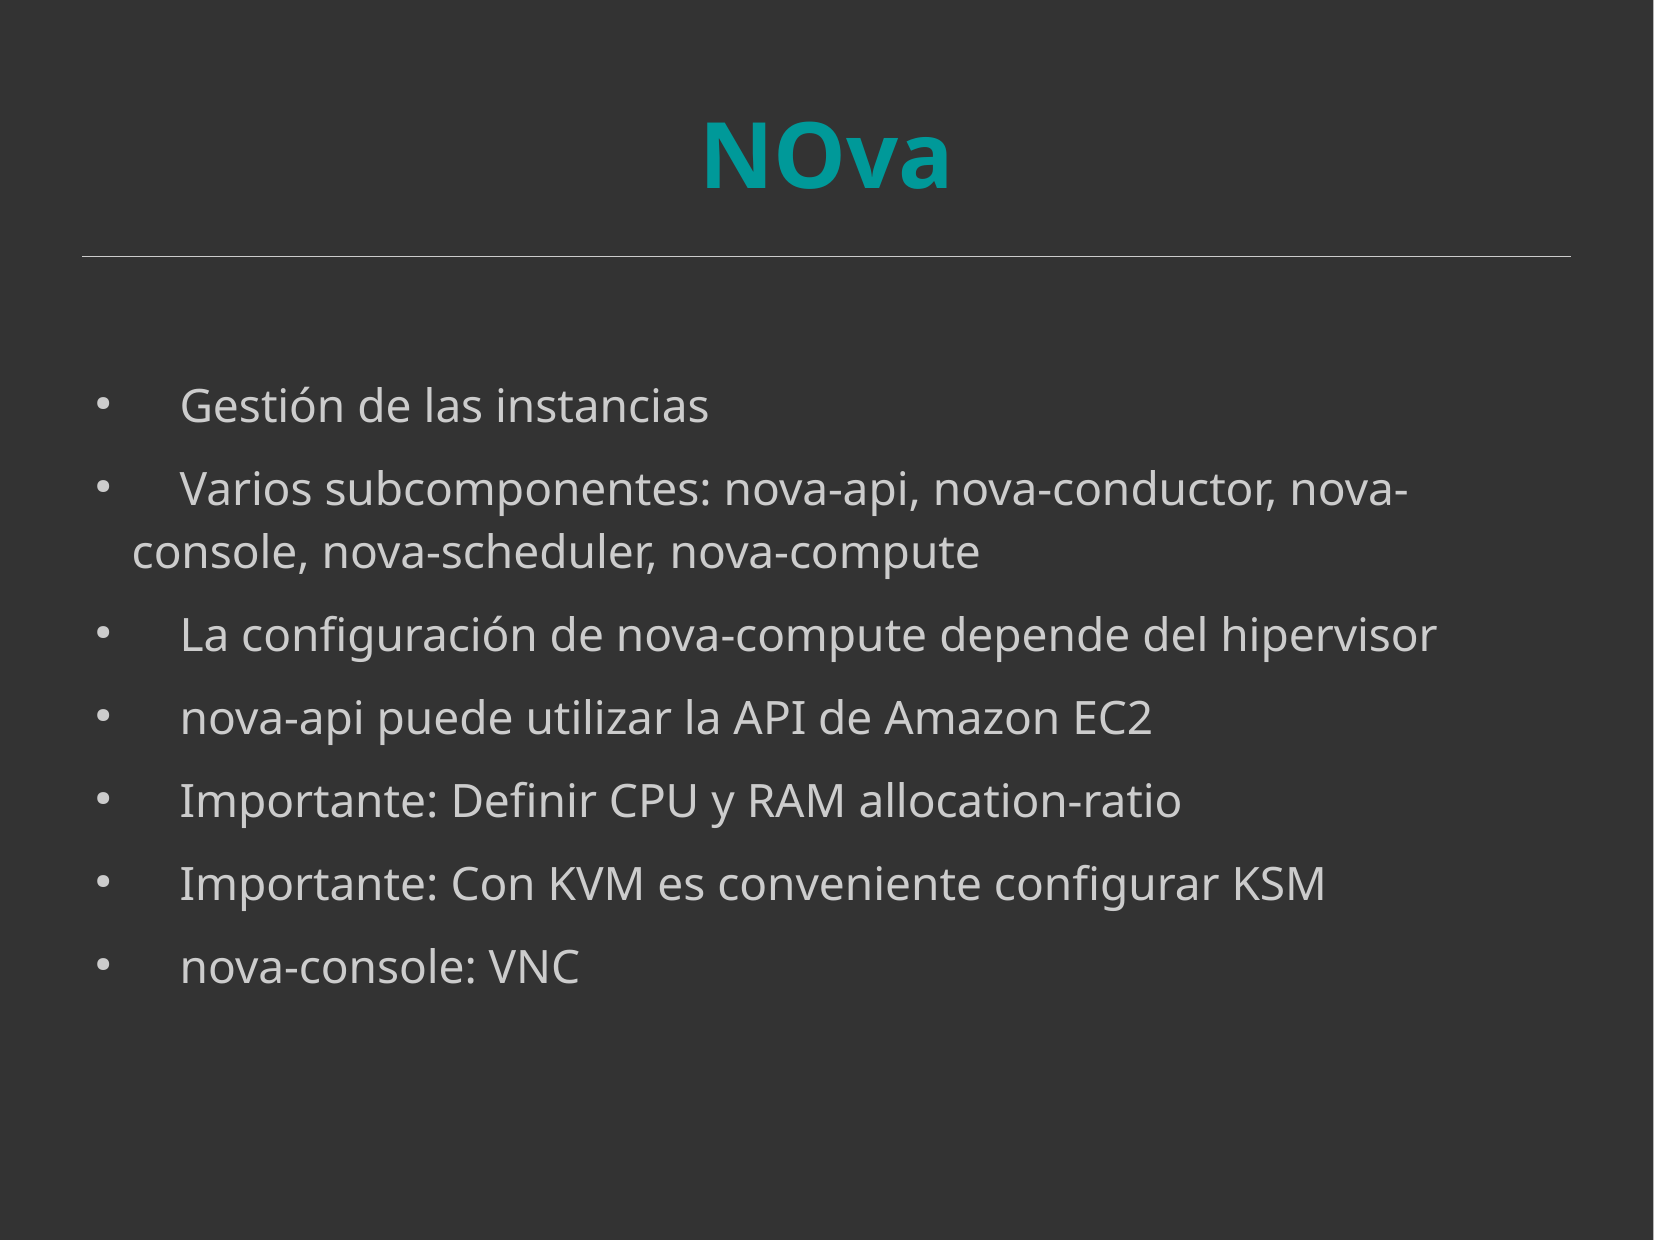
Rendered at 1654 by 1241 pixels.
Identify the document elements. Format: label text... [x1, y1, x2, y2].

list Gestión de las instancias Varios subcomponentes: nova-api, nova-conductor, nova- console, nova-scheduler, nova-compute La configuración de nova-compute depende del hipervisor nova-api puede utilizar la API de Amazon EC2 Importante: Definir CPU y RAM allocation-ratio Importante: Con KVM es conveniente configurar KSM nova-console: VNC [82, 290, 1571, 1010]
title NOva [82, 49, 1571, 257]
